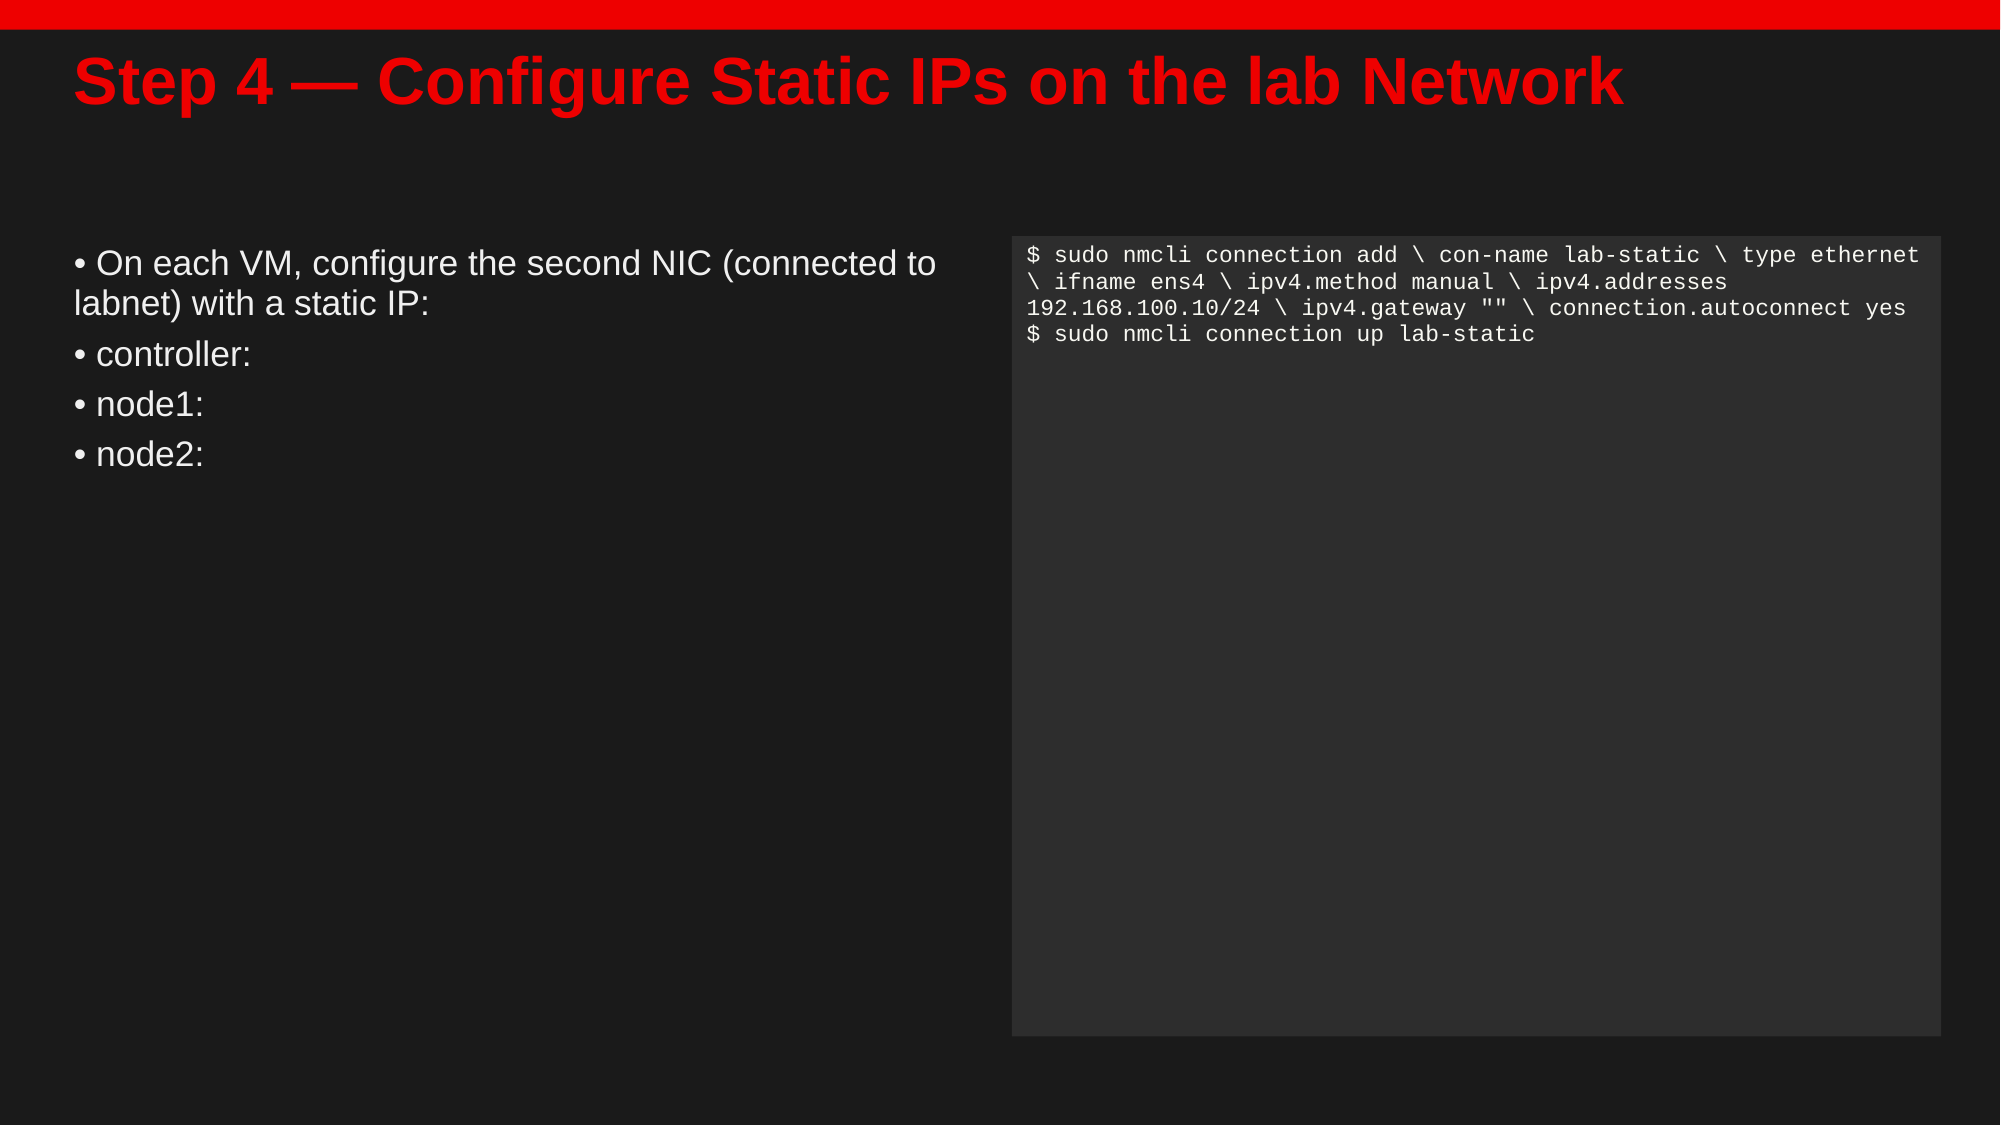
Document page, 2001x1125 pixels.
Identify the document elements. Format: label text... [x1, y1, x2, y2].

text_box • On each VM, configure the second NIC (connected to labnet) with a static IP: • controller: • node1: • node2: [59, 236, 989, 1037]
text_box $ sudo nmcli connection add \ con-name lab-static \ type ethernet \ ifname ens4 \ ipv4.method manual \ ipv4.addresses 192.168.100.10/24 \ ipv4.gateway "" \ connection.autoconnect yes $ sudo nmcli connection up lab-static [1011, 236, 1942, 1037]
text_box Step 4 — Configure Static IPs on the lab Network [59, 36, 1942, 208]
text_box [0, 0, 2001, 30]
